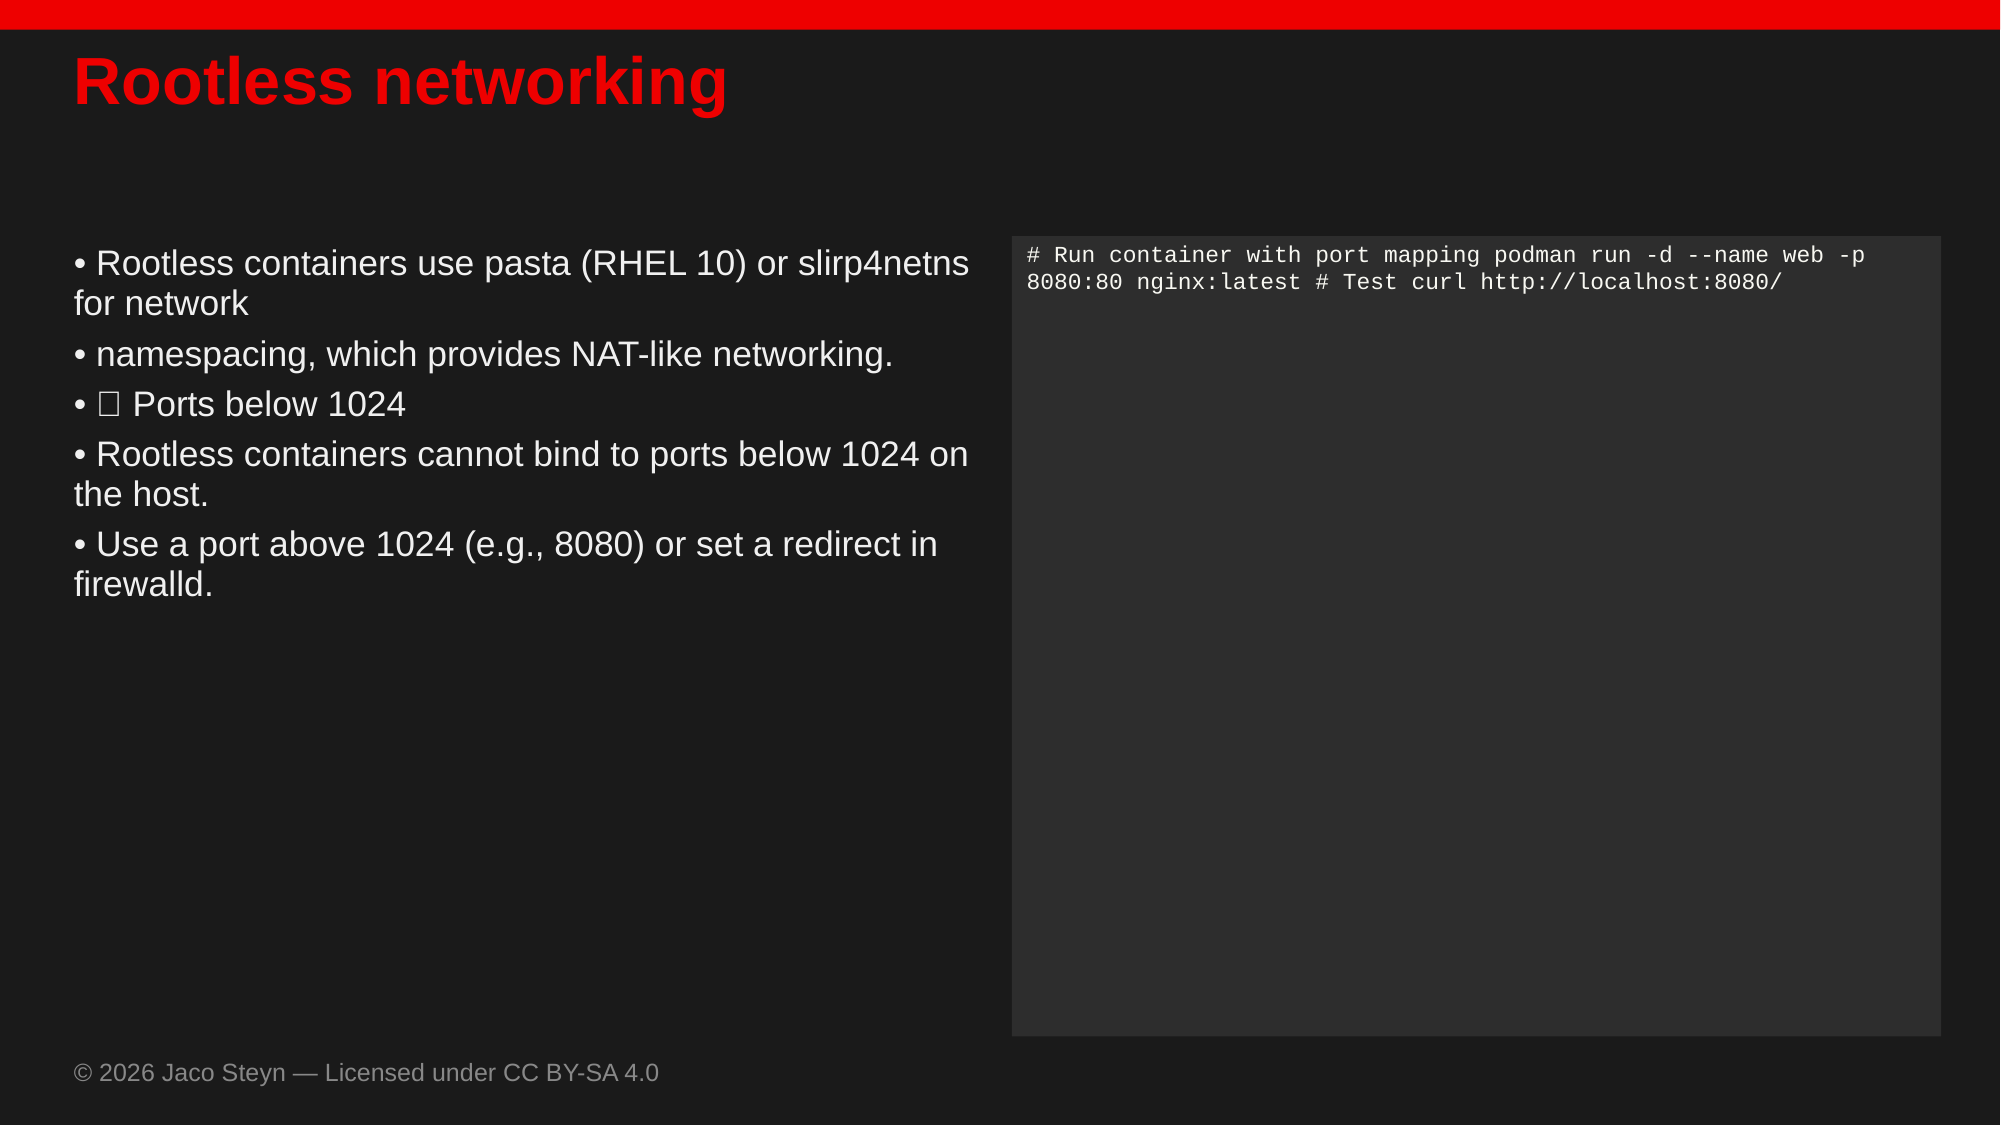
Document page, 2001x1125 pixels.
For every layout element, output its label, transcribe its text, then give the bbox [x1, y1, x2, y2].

text_box # Run container with port mapping podman run -d --name web -p 8080:80 nginx:latest # Test curl http://localhost:8080/ [1011, 236, 1942, 1037]
text_box Rootless networking [59, 36, 1942, 208]
text_box • Rootless containers use pasta (RHEL 10) or slirp4netns for network • namespacing, which provides NAT-like networking. • 📝 Ports below 1024 • Rootless containers cannot bind to ports below 1024 on the host. • Use a port above 1024 (e.g., 8080) or set a redirect in firewalld. [59, 236, 989, 1037]
text_box © 2026 Jaco Steyn — Licensed under CC BY-SA 4.0 [59, 1051, 1942, 1093]
text_box [0, 0, 2001, 30]
